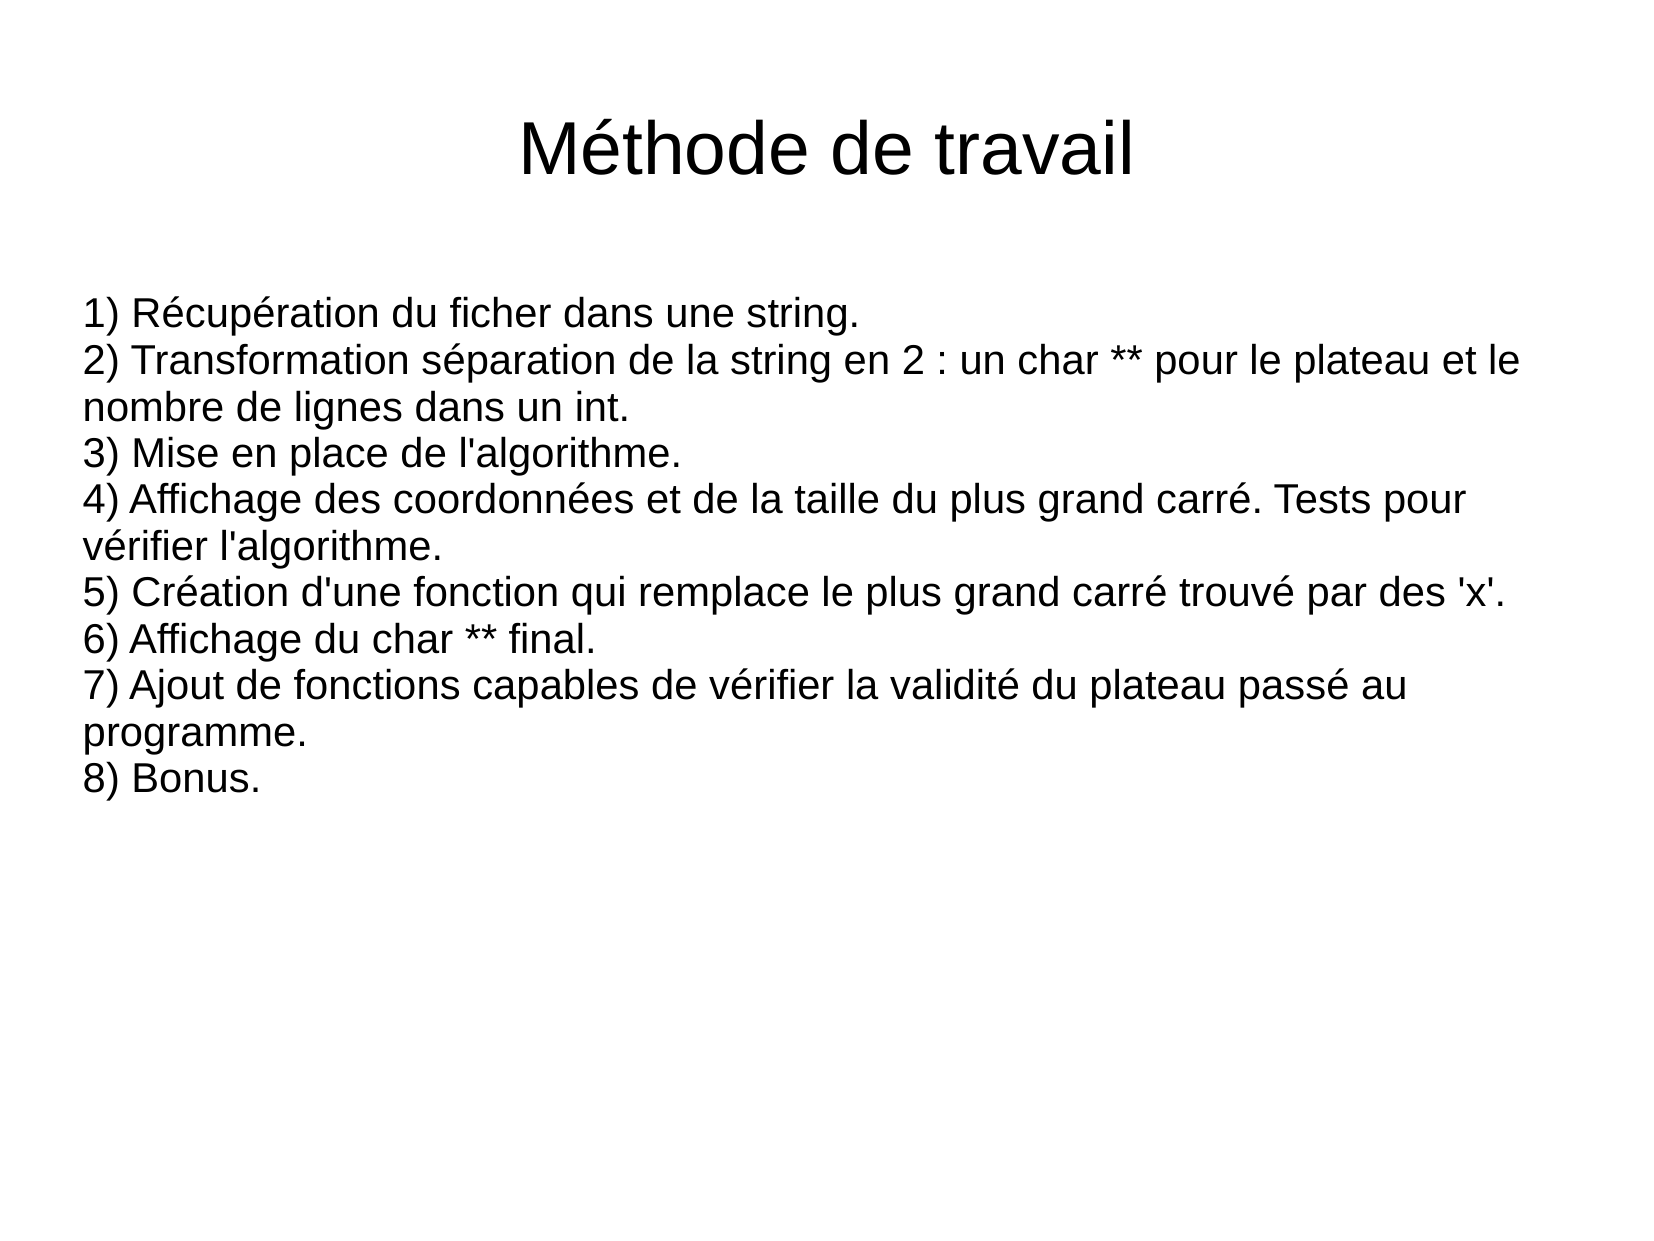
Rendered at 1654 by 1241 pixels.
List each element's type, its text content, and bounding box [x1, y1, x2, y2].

text_box 1) Récupération du ficher dans une string. 2) Transformation séparation de la string en 2 : un char ** pour le plateau et le nombre de lignes dans un int. 3) Mise en place de l'algorithme. 4) Affichage des coordonnées et de la taille du plus grand carré. Tests pour vérifier l'algorithme. 5) Création d'une fonction qui remplace le plus grand carré trouvé par des 'x'. 6) Affichage du char ** final. 7) Ajout de fonctions capables de vérifier la validité du plateau passé au programme. 8) Bonus. [82, 290, 1571, 1010]
title Méthode de travail [82, 45, 1571, 253]
